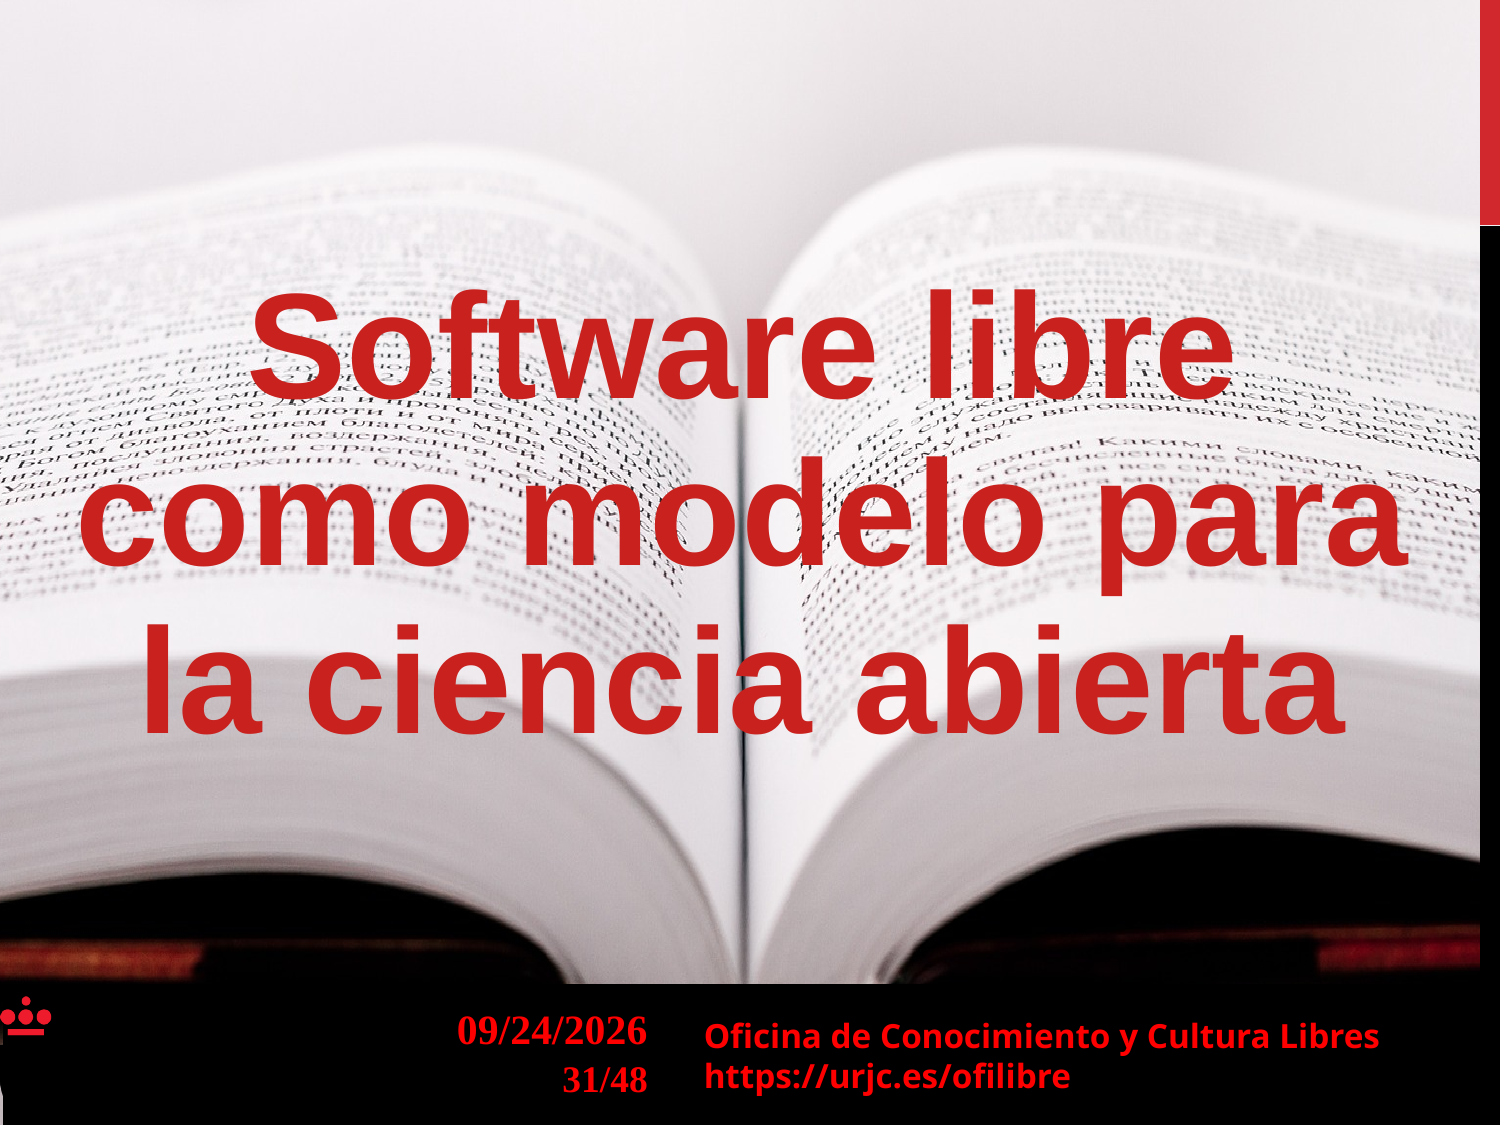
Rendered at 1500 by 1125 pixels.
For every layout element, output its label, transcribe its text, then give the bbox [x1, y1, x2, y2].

text_box Software libre como modelo para la ciencia abierta [45, 254, 1441, 940]
picture [0, 0, 1500, 1014]
